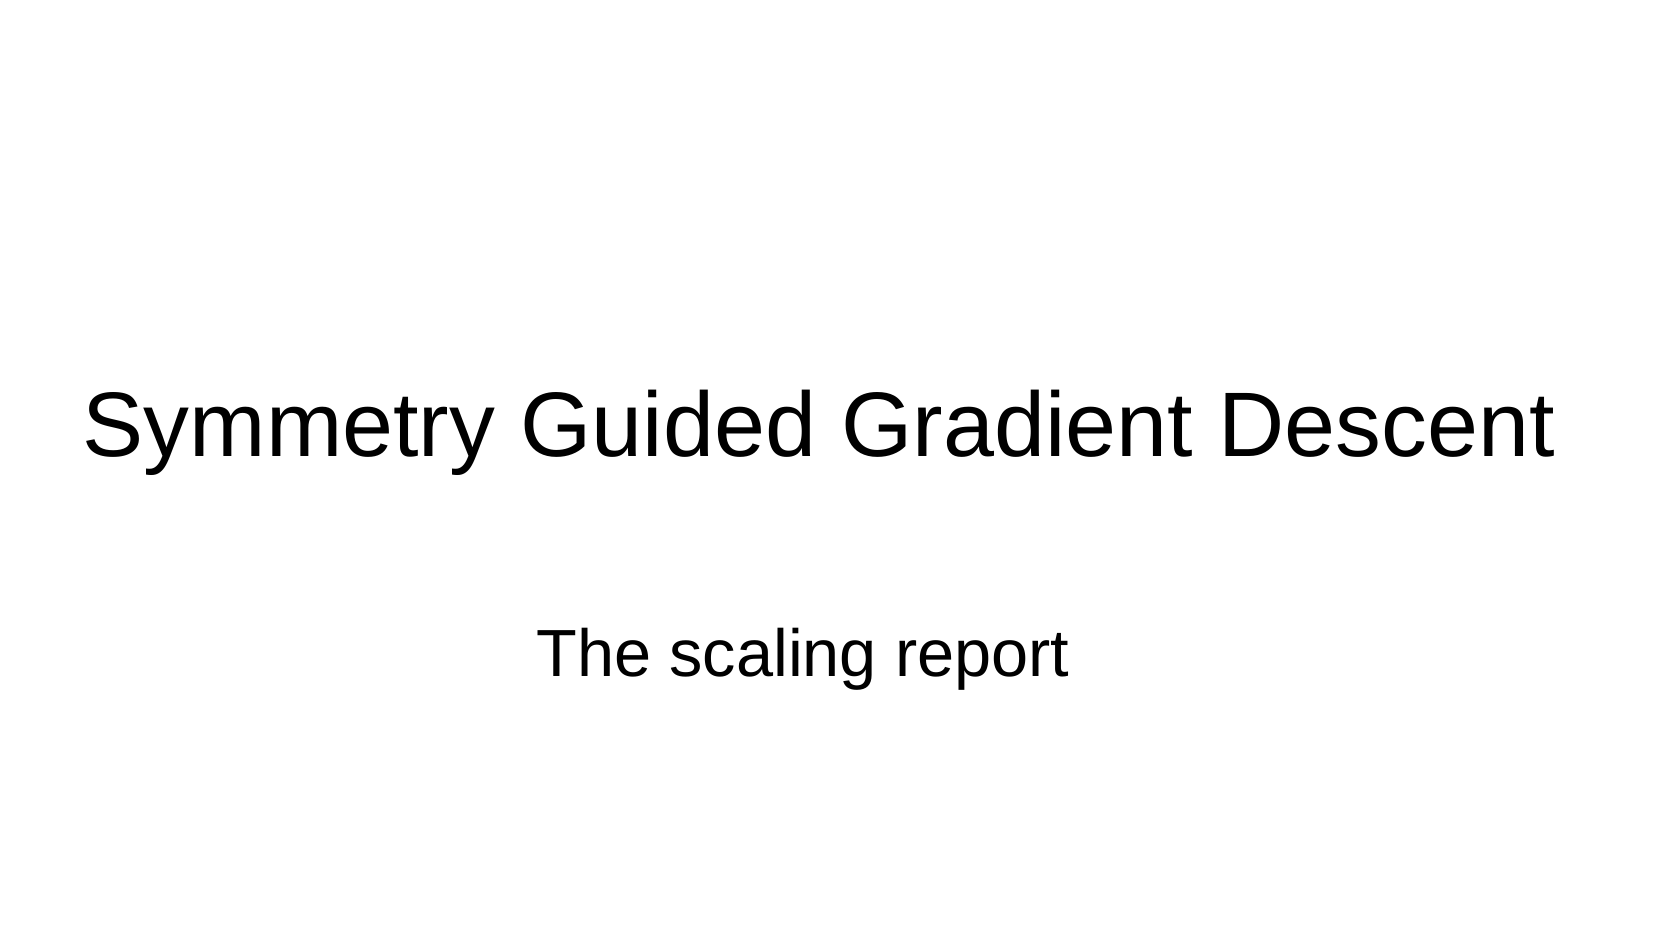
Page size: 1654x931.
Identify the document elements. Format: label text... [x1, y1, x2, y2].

title Symmetry Guided Gradient Descent [76, 346, 1565, 502]
subtitle The scaling report [59, 531, 1548, 776]
